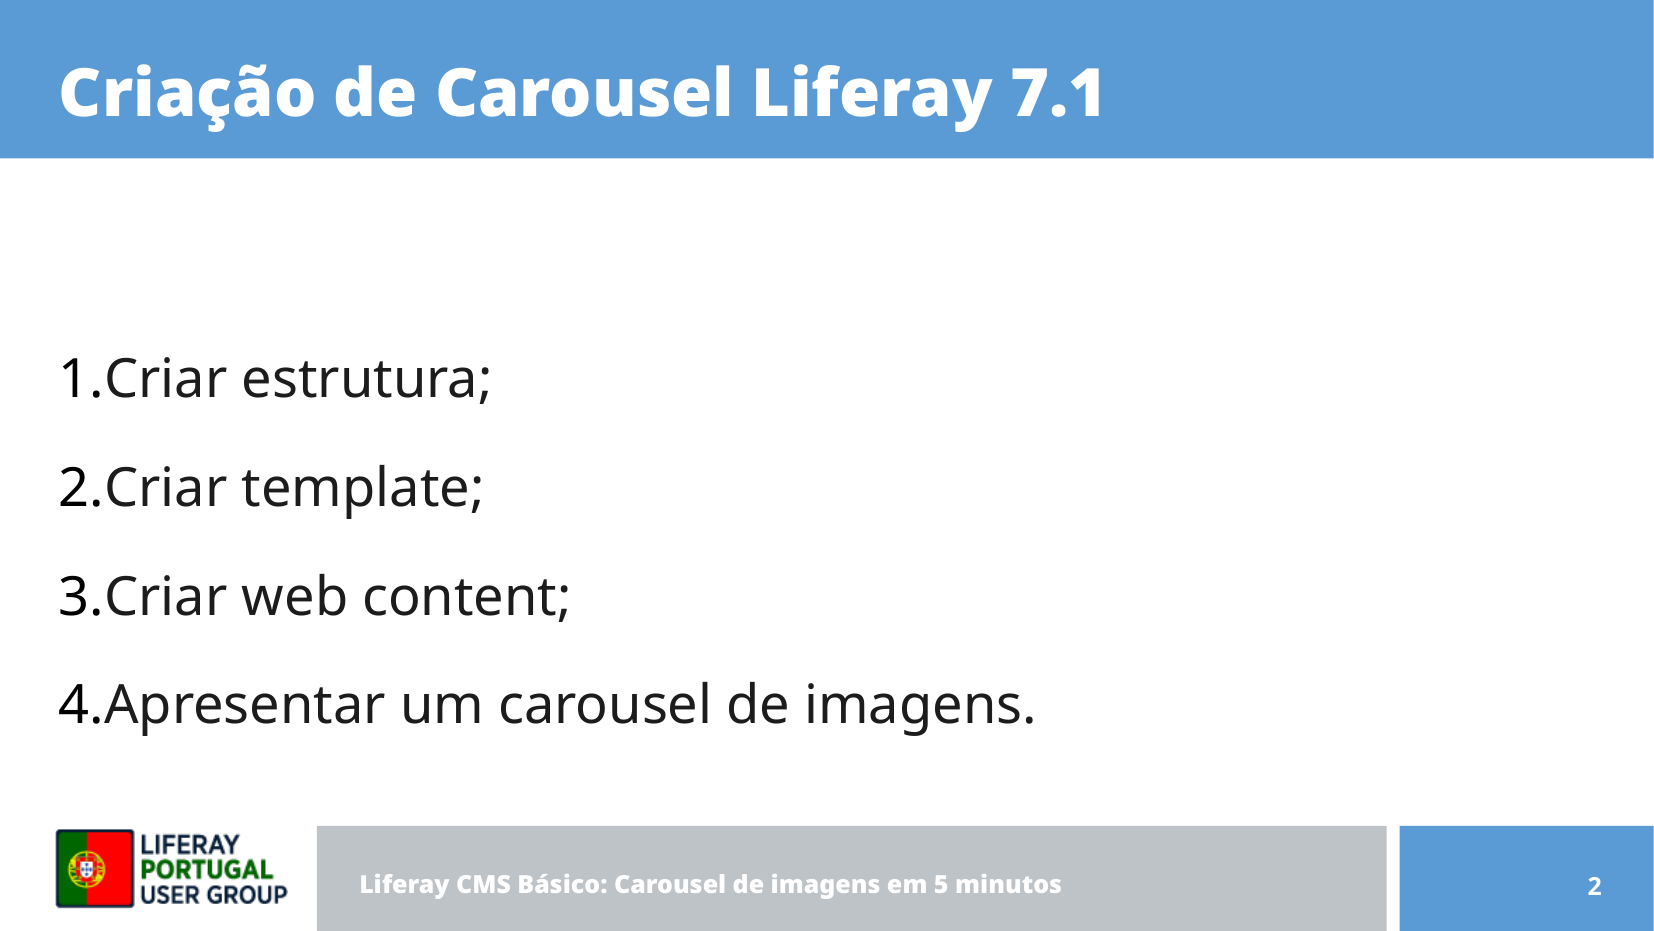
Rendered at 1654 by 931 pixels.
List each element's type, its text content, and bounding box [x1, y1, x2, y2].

title Criação de Carousel Liferay 7.1 [59, 29, 1567, 137]
picture [55, 751, 288, 931]
list Criar estrutura; Criar template; Criar web content; Apresentar um carousel de imagens. [59, 230, 1565, 793]
